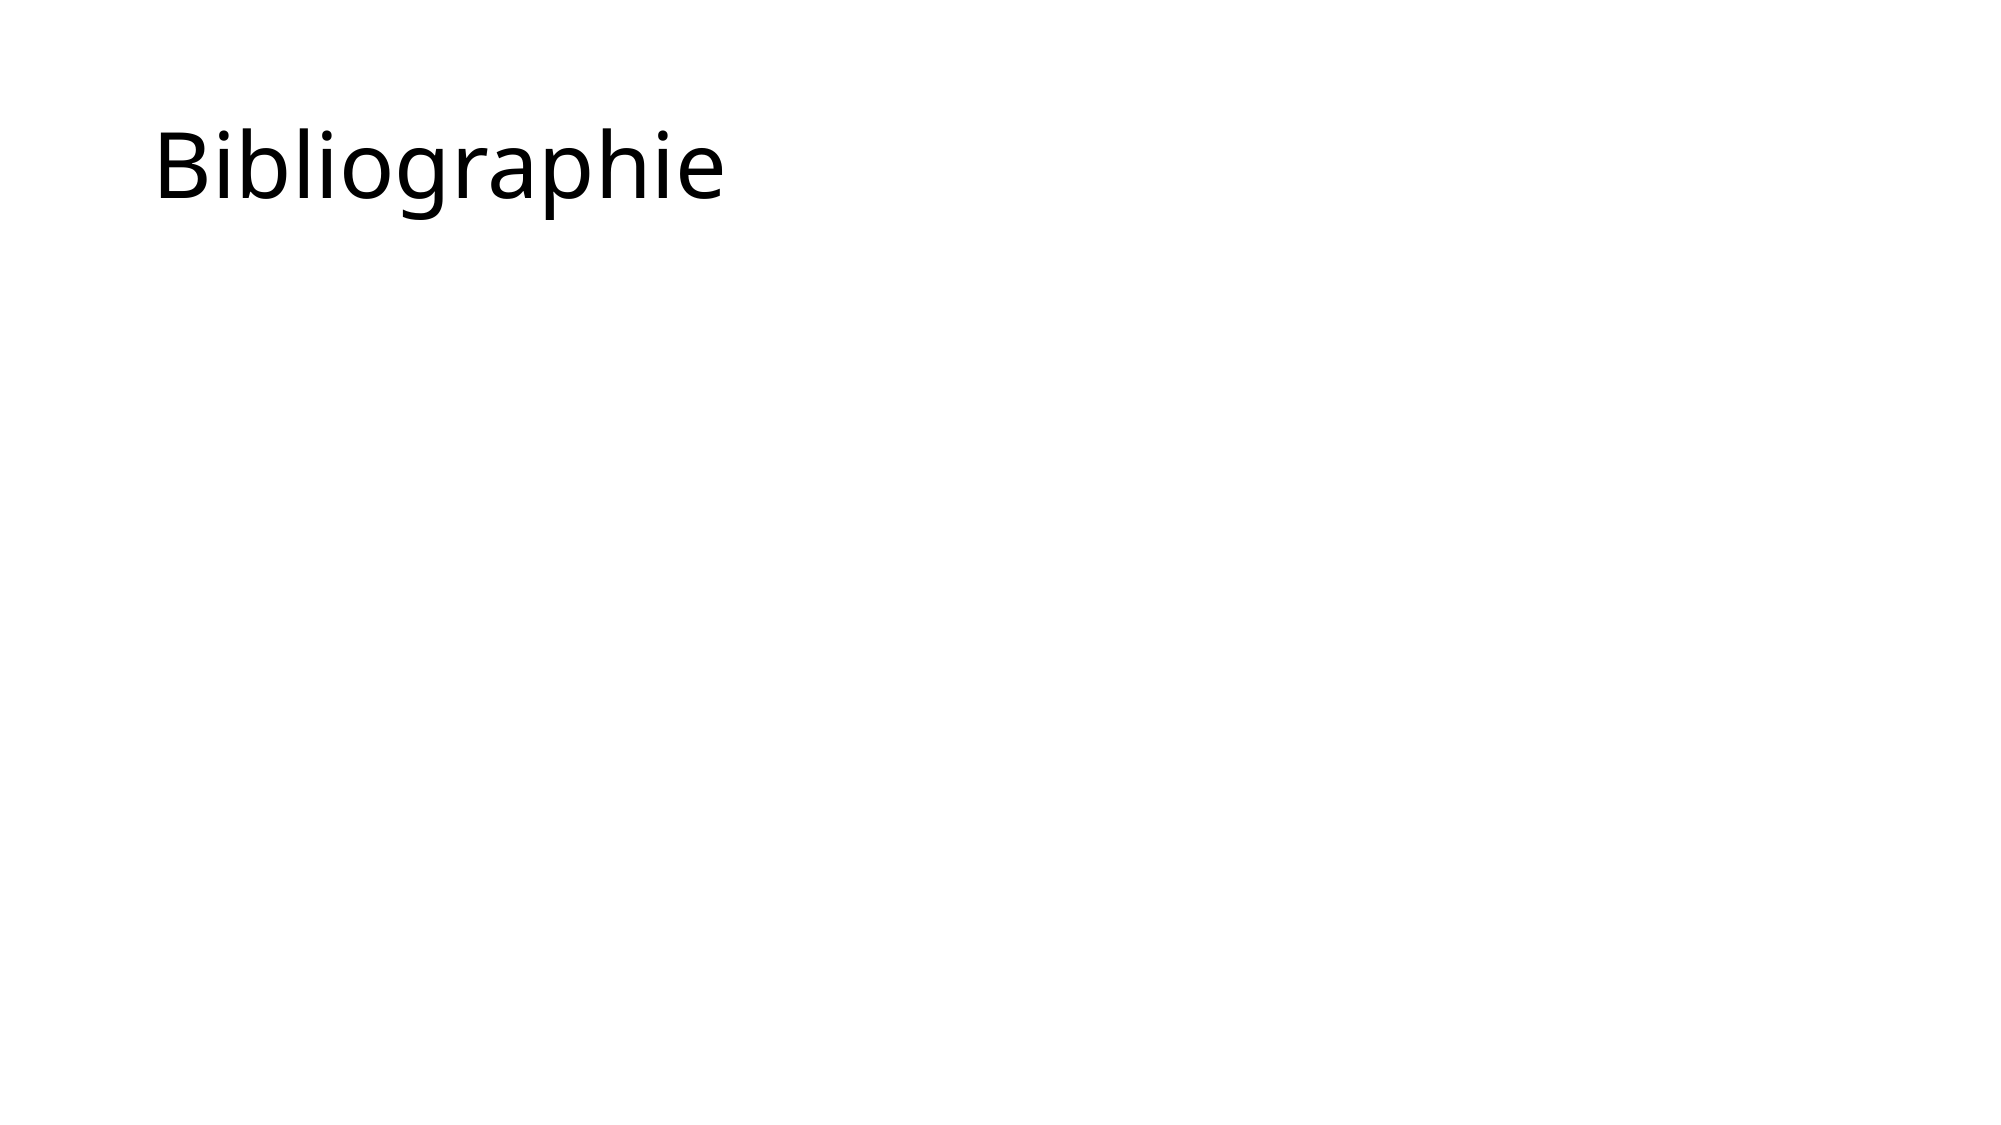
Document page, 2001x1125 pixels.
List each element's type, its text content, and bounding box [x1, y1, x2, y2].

title Bibliographie [137, 59, 1863, 278]
